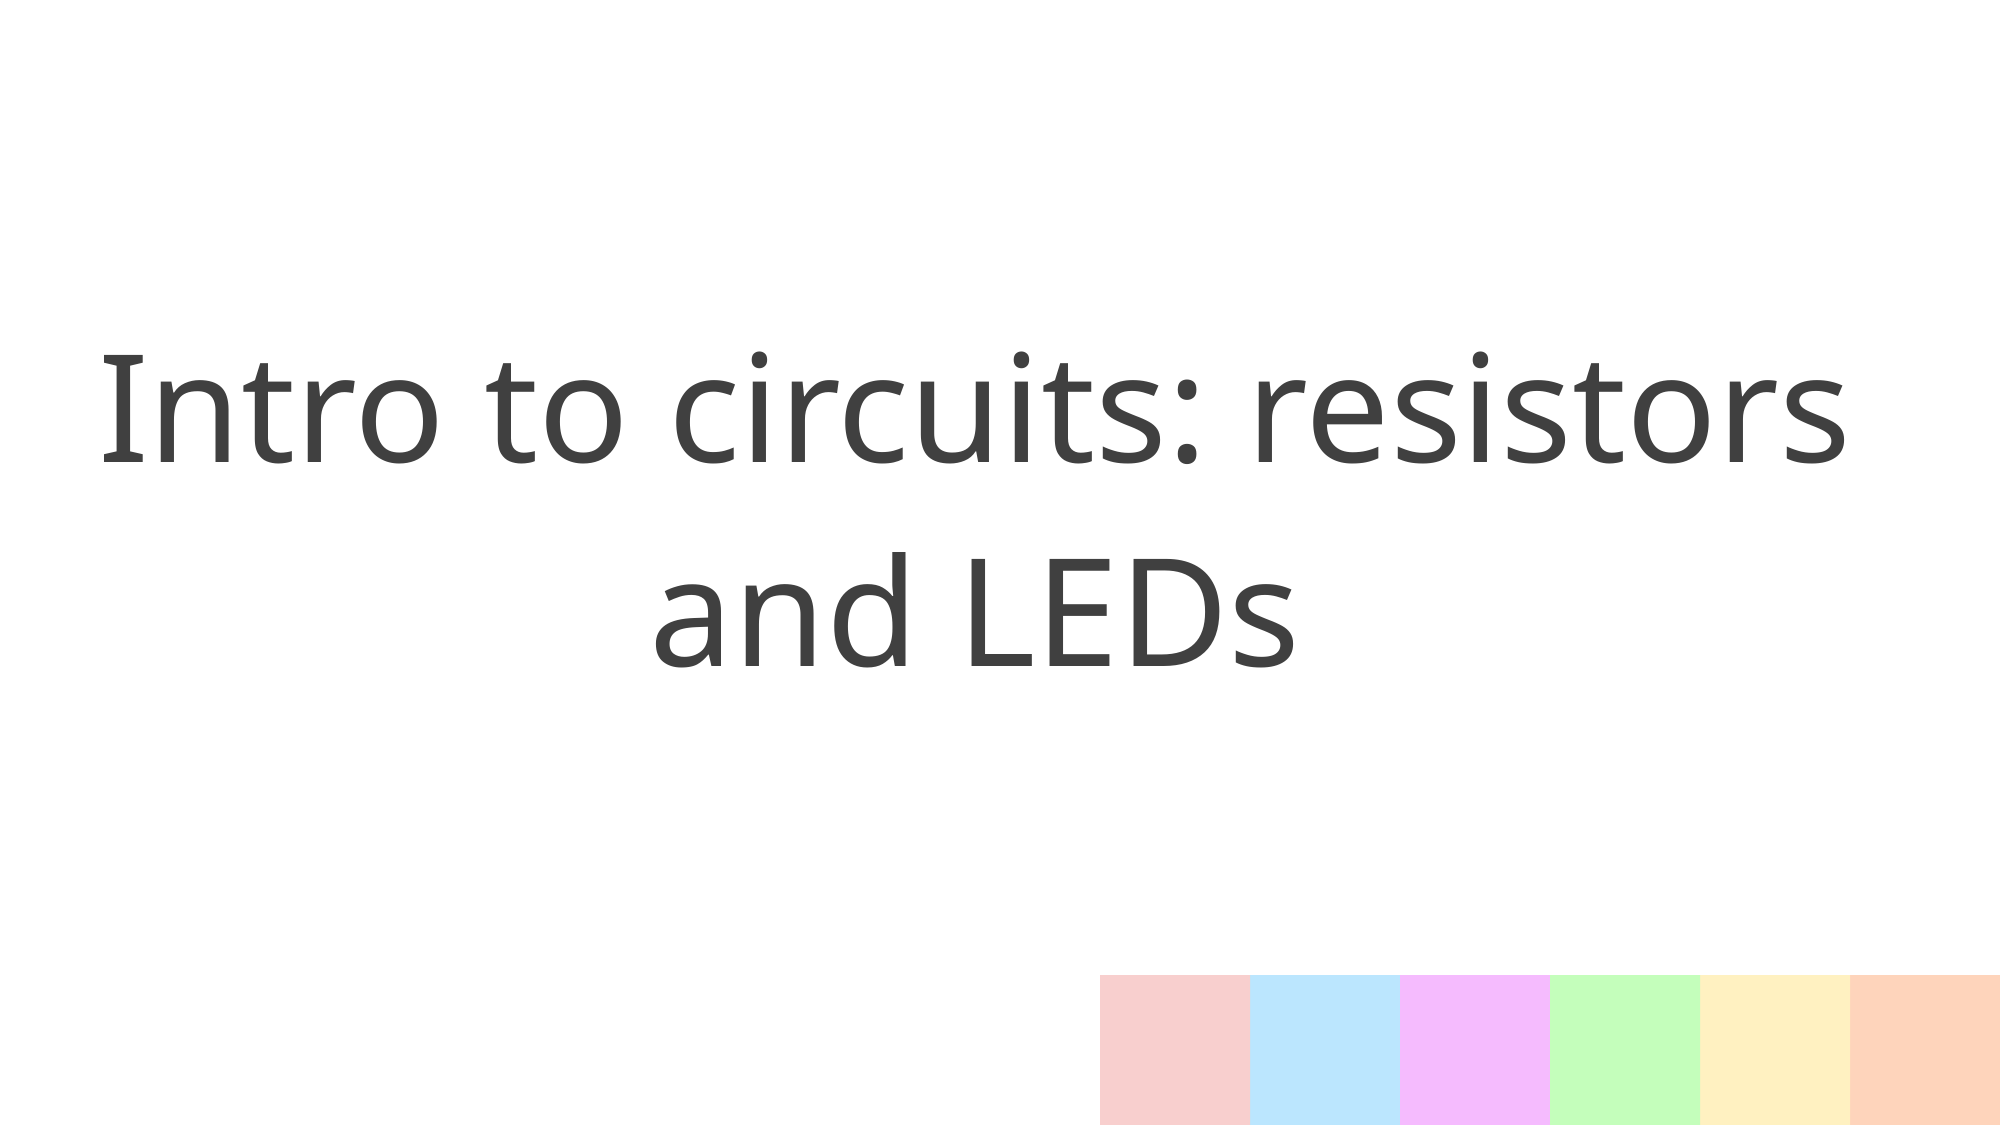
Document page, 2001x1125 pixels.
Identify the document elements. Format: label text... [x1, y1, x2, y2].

title Intro to circuits: resistors and LEDs [75, 301, 1876, 712]
